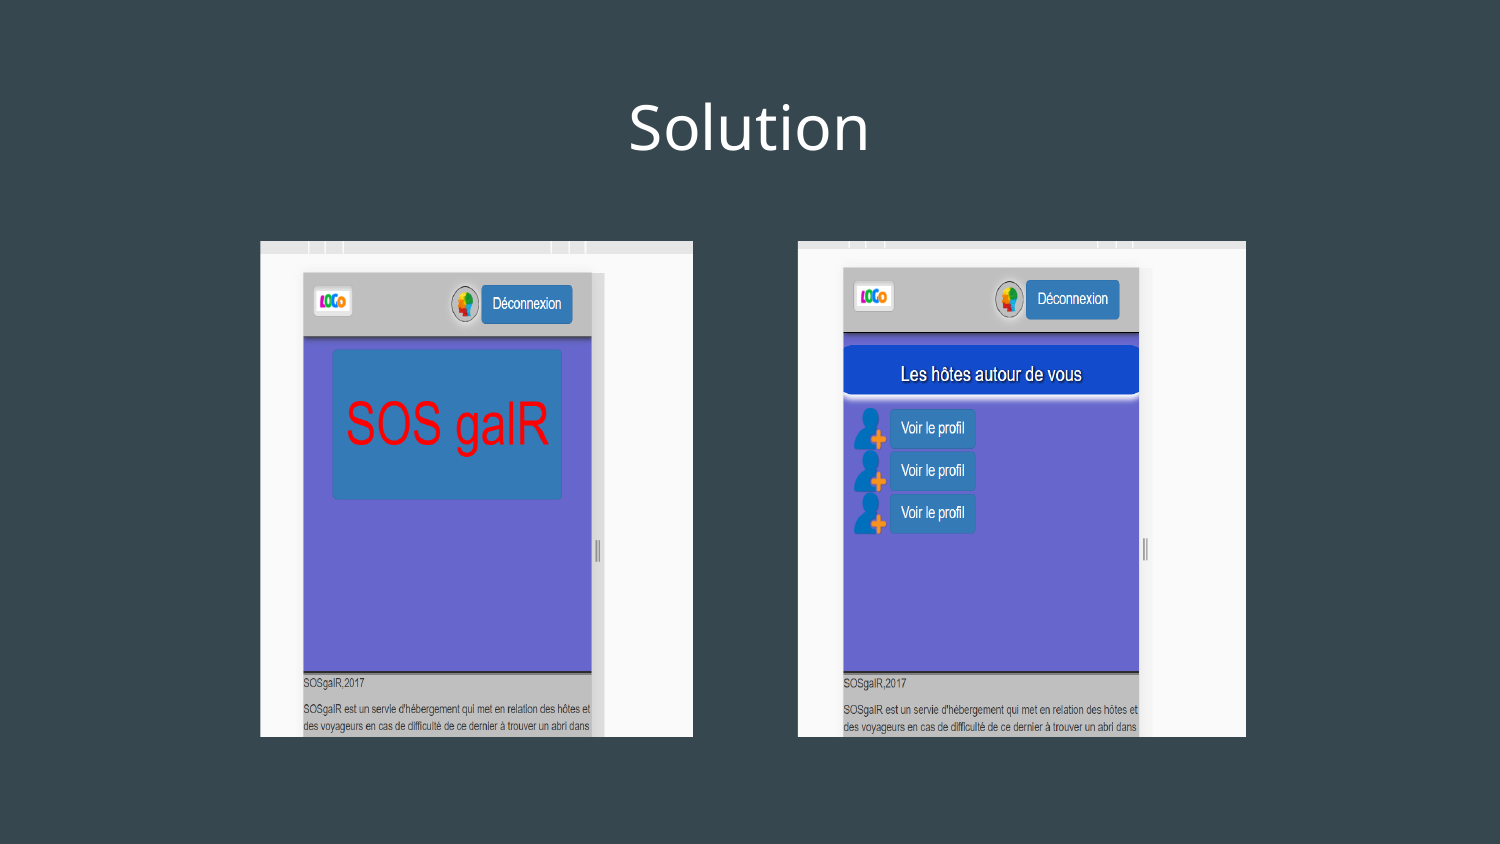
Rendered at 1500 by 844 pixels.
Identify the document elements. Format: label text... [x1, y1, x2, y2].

title Solution [51, 72, 1449, 167]
picture [260, 241, 693, 737]
picture [797, 241, 1246, 737]
